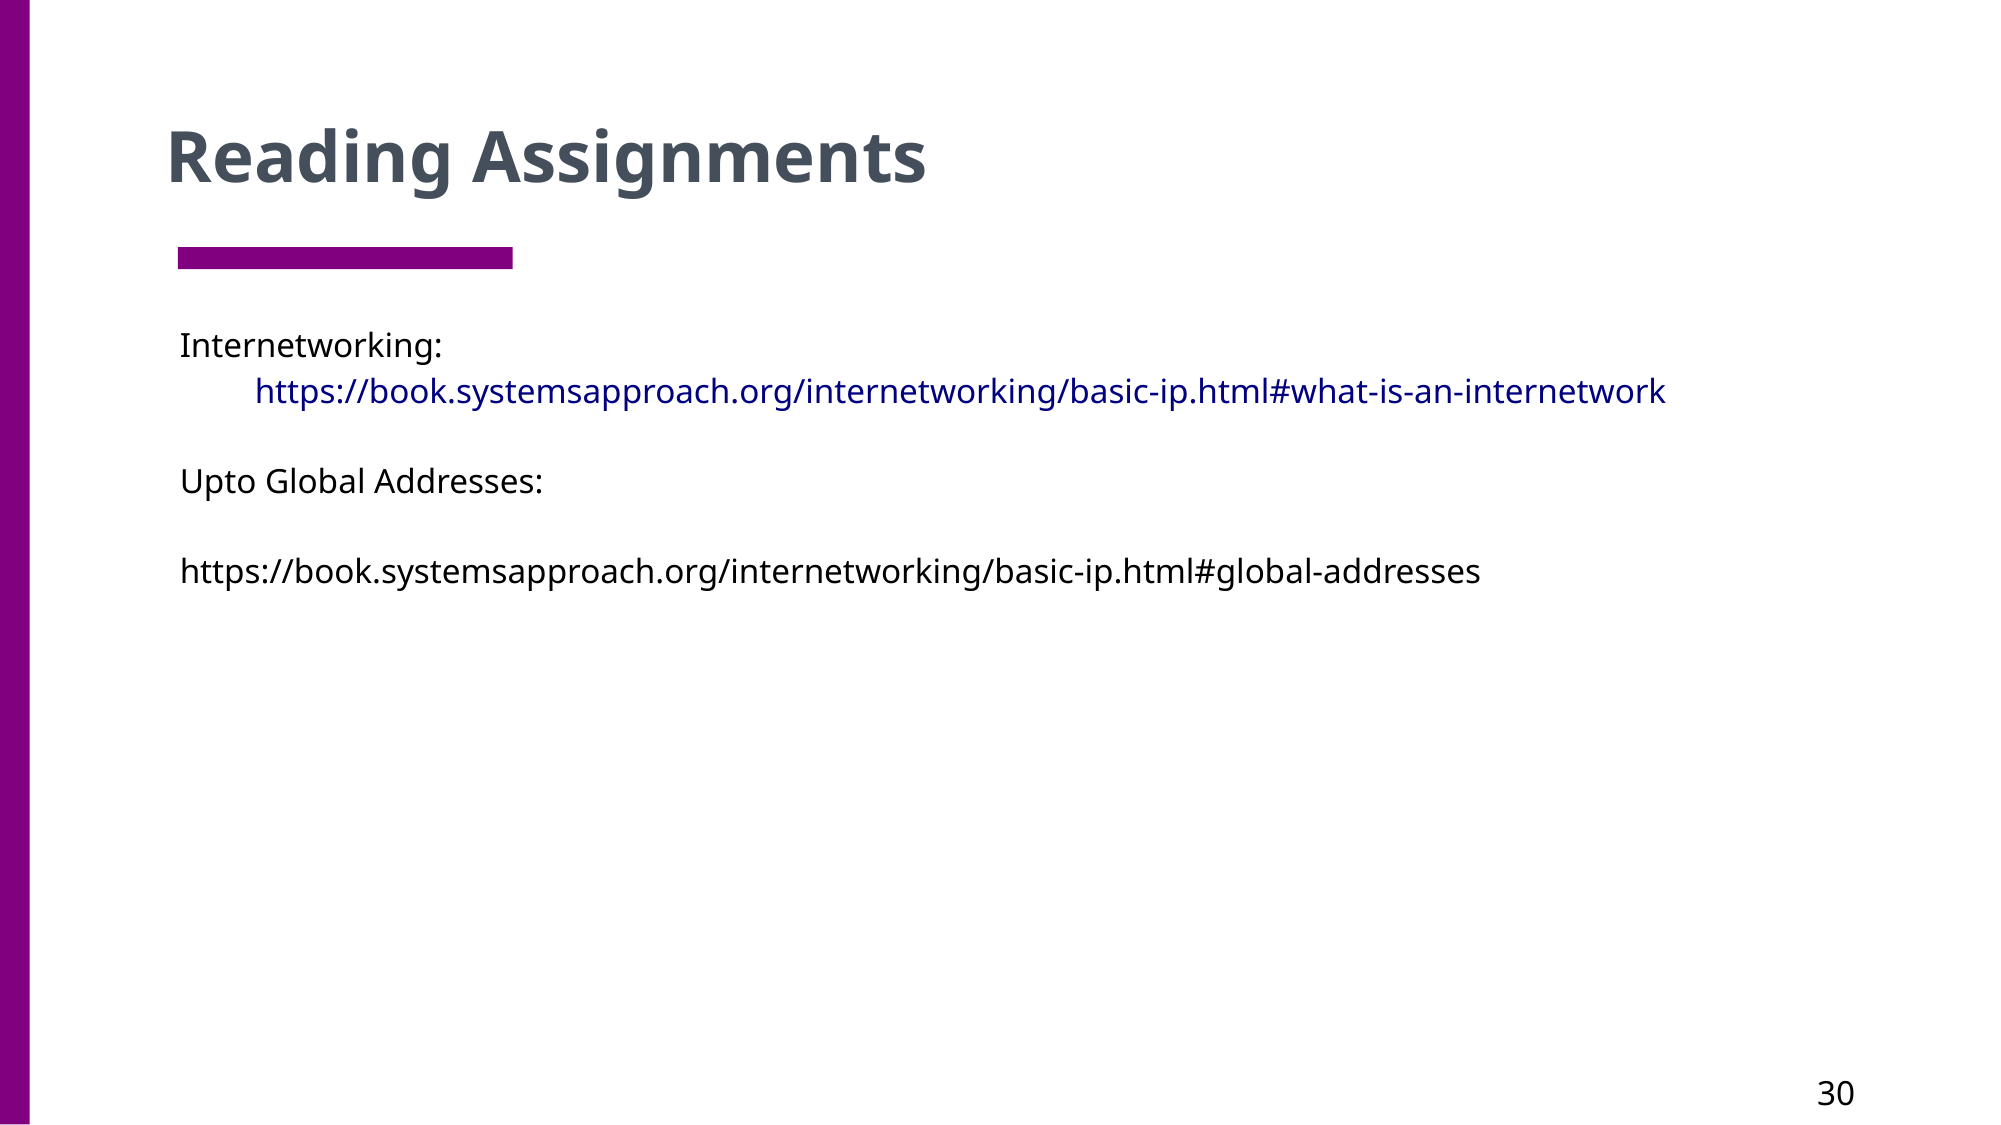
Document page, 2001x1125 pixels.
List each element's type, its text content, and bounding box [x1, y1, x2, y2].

text_box Reading Assignments [151, 0, 1849, 212]
text_box Internetworking: https://book.systemsapproach.org/internetworking/basic-ip.html#what-is-an-internetwork Upto Global Addresses: https://book.systemsapproach.org/internetworking/basic-ip.html#global-addresses [165, 314, 1834, 638]
